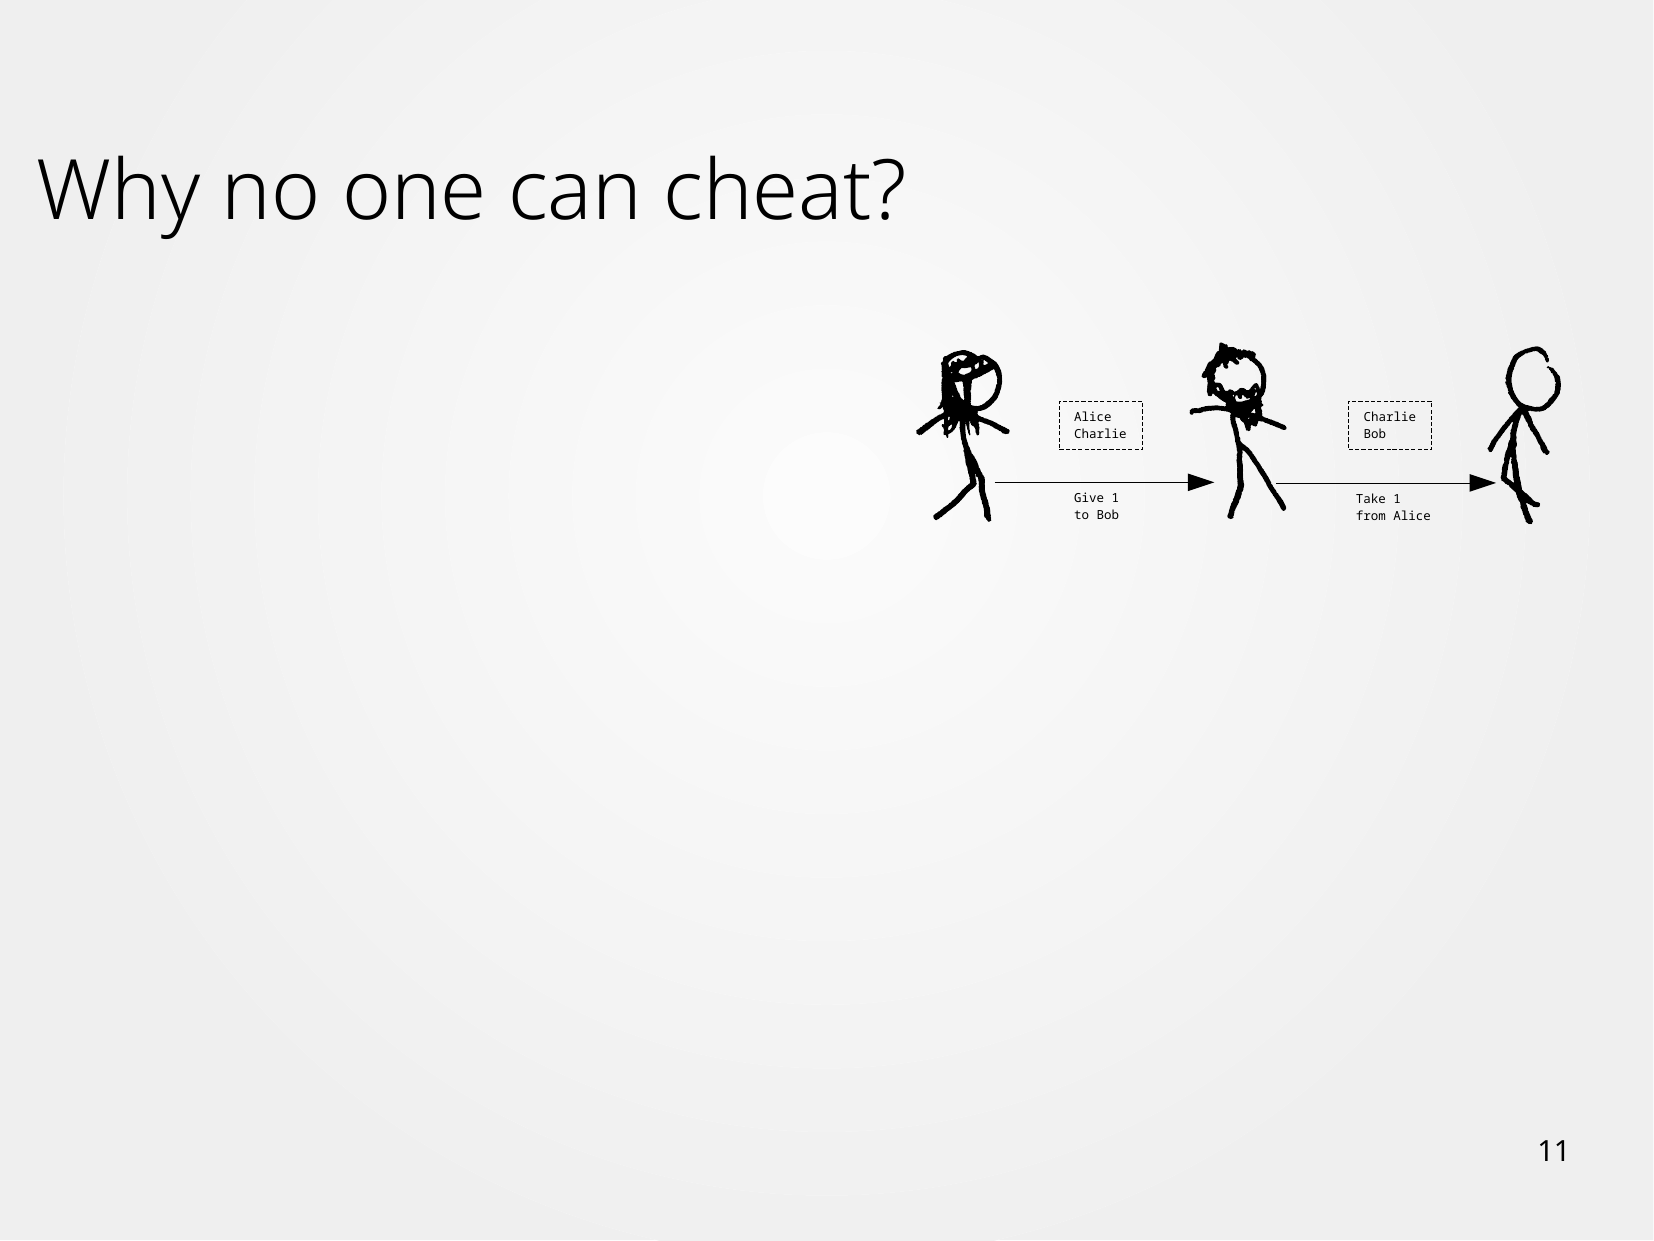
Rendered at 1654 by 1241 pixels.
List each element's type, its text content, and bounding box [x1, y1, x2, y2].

title Why no one can cheat? [36, 130, 1595, 243]
text_box Alice Charlie [1059, 401, 1143, 446]
text_box Charlie Bob [1348, 401, 1432, 446]
picture [915, 349, 1011, 522]
picture [1485, 344, 1563, 526]
text_box Give 1 to Bob [1059, 483, 1137, 527]
text_box Take 1 from Alice [1341, 484, 1460, 532]
picture [1188, 341, 1288, 520]
